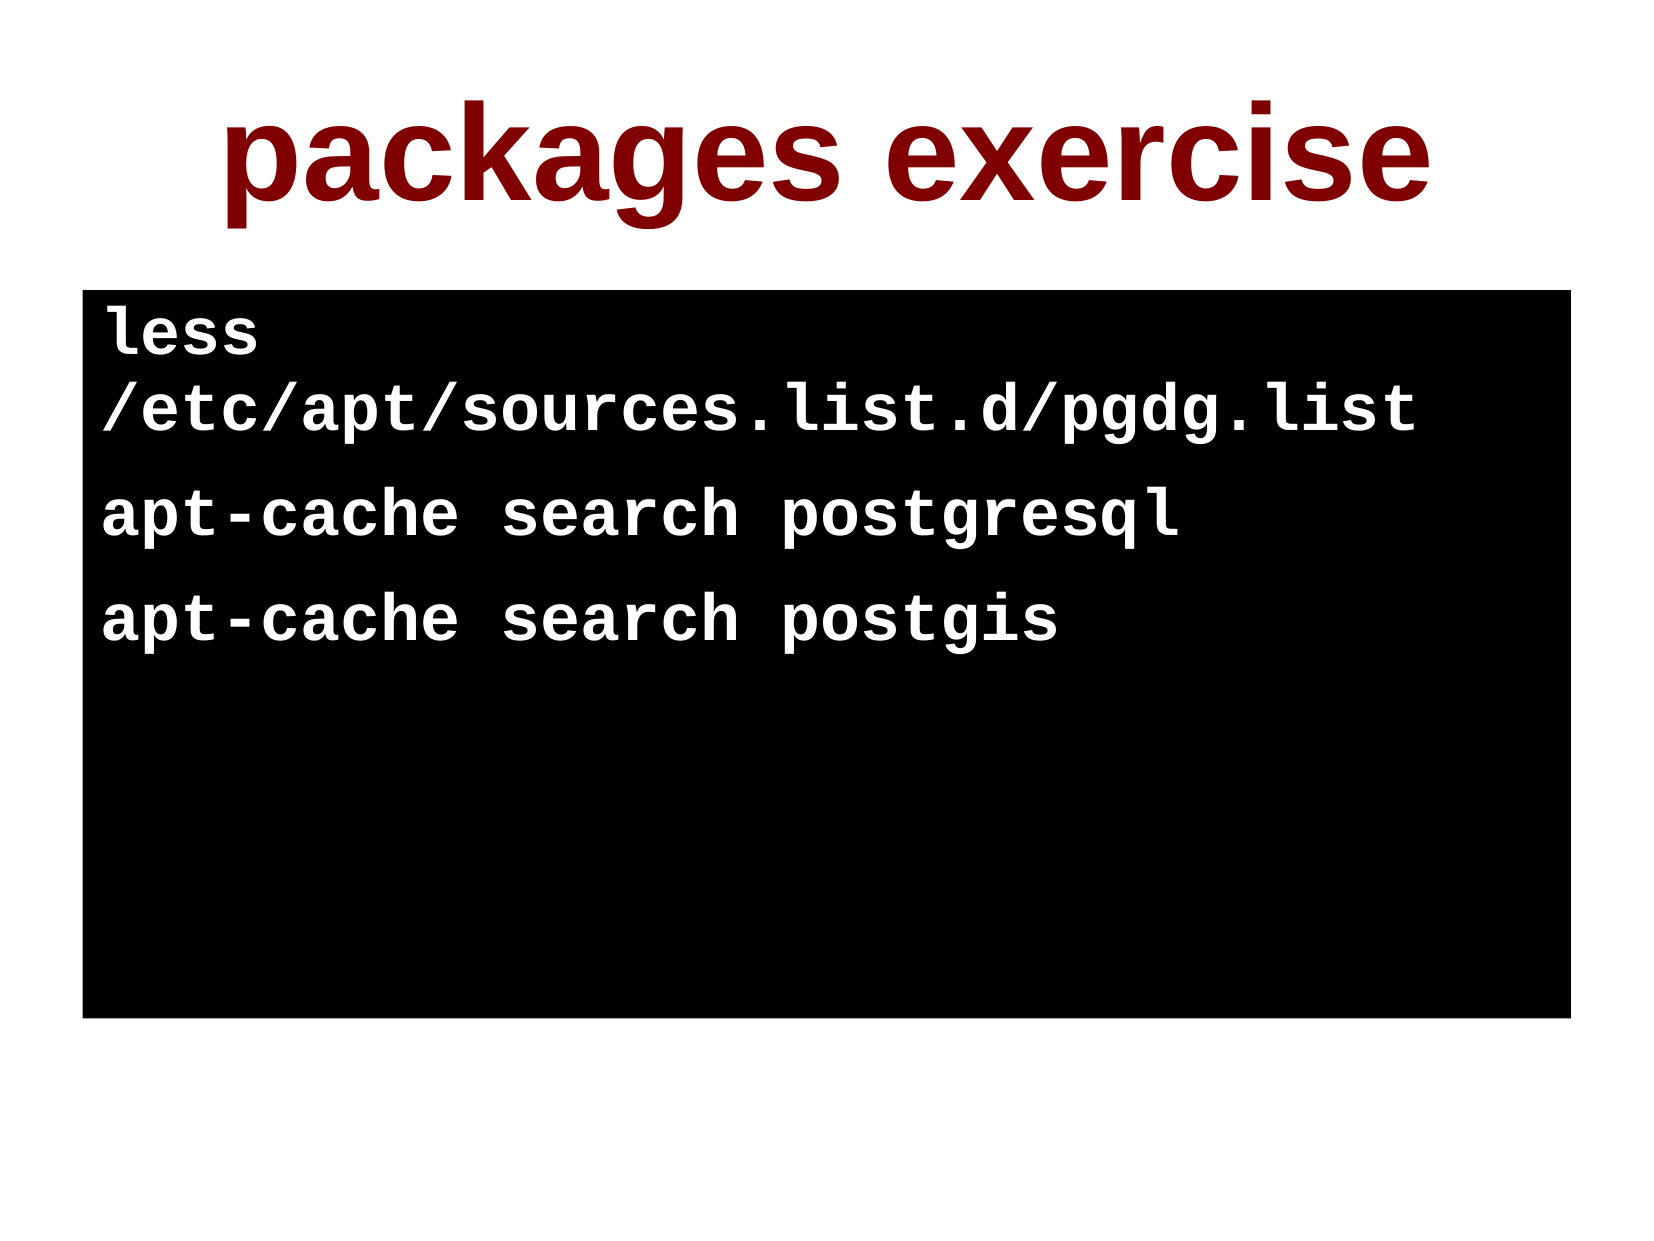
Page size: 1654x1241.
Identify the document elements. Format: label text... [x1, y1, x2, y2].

list less /etc/apt/sources.list.d/pgdg.list apt-cache search postgresql apt-cache search postgis [82, 290, 1571, 1019]
title packages exercise [82, 49, 1571, 257]
